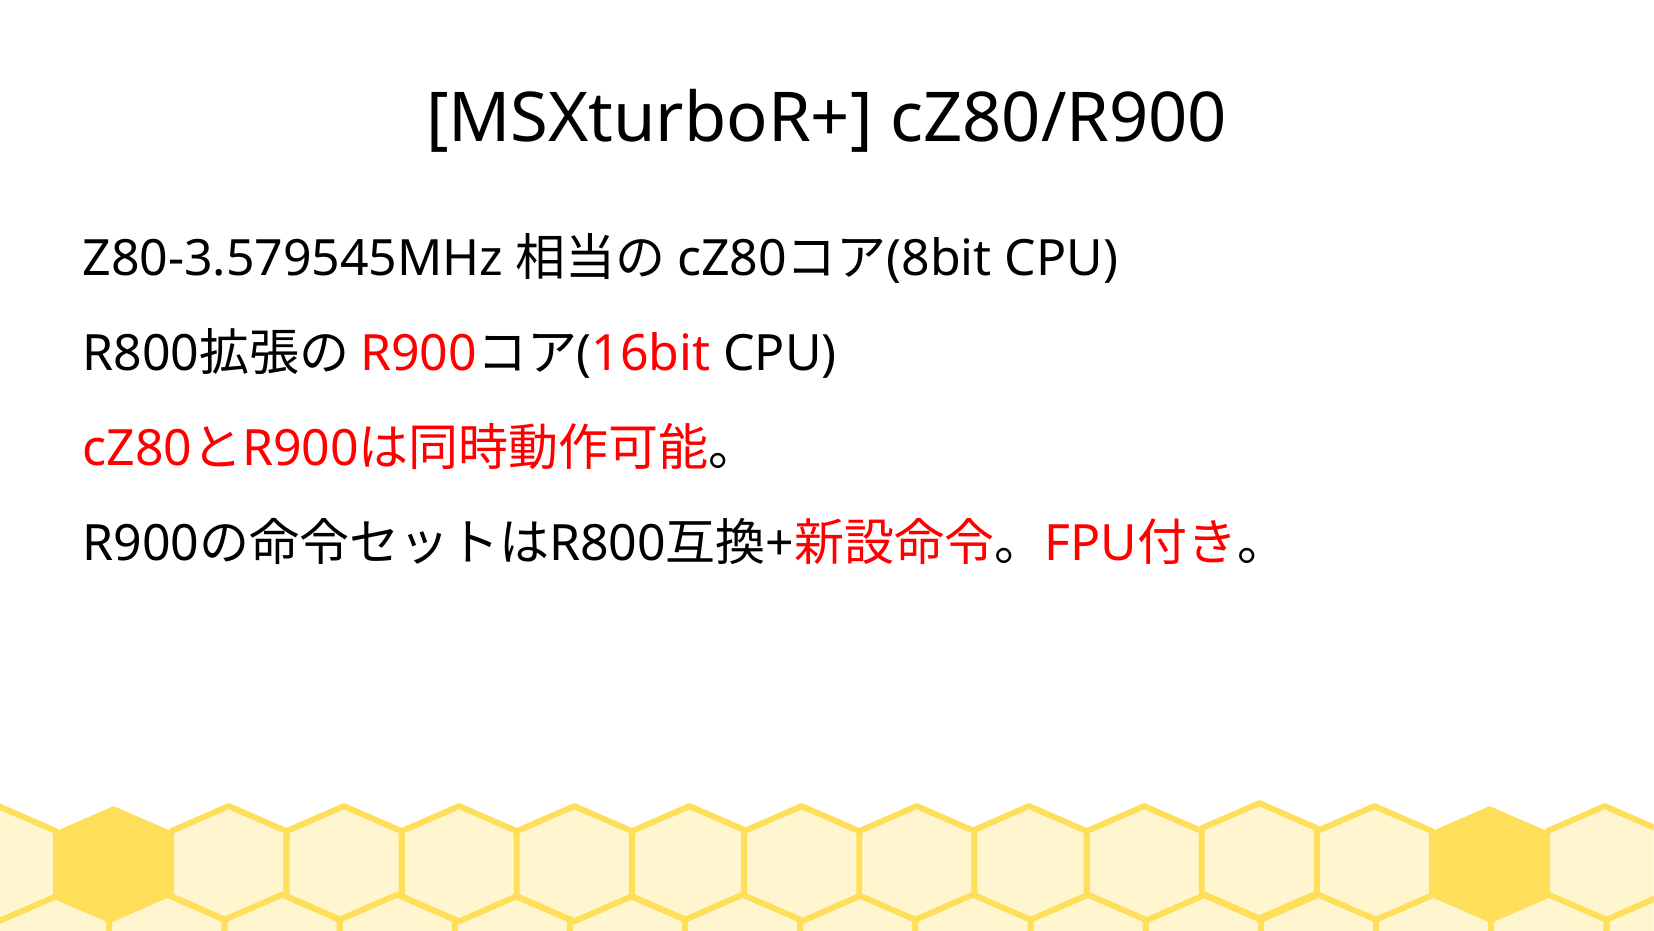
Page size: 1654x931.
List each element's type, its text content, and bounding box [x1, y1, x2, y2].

title [MSXturboR+] cZ80/R900 [82, 37, 1571, 193]
list Z80-3.579545MHz 相当の cZ80コア(8bit CPU) R800拡張の R900コア(16bit CPU) cZ80とR900は同時動作可能。 R900の命令セットはR800互換+新設命令。FPU付き。 [82, 217, 1571, 758]
